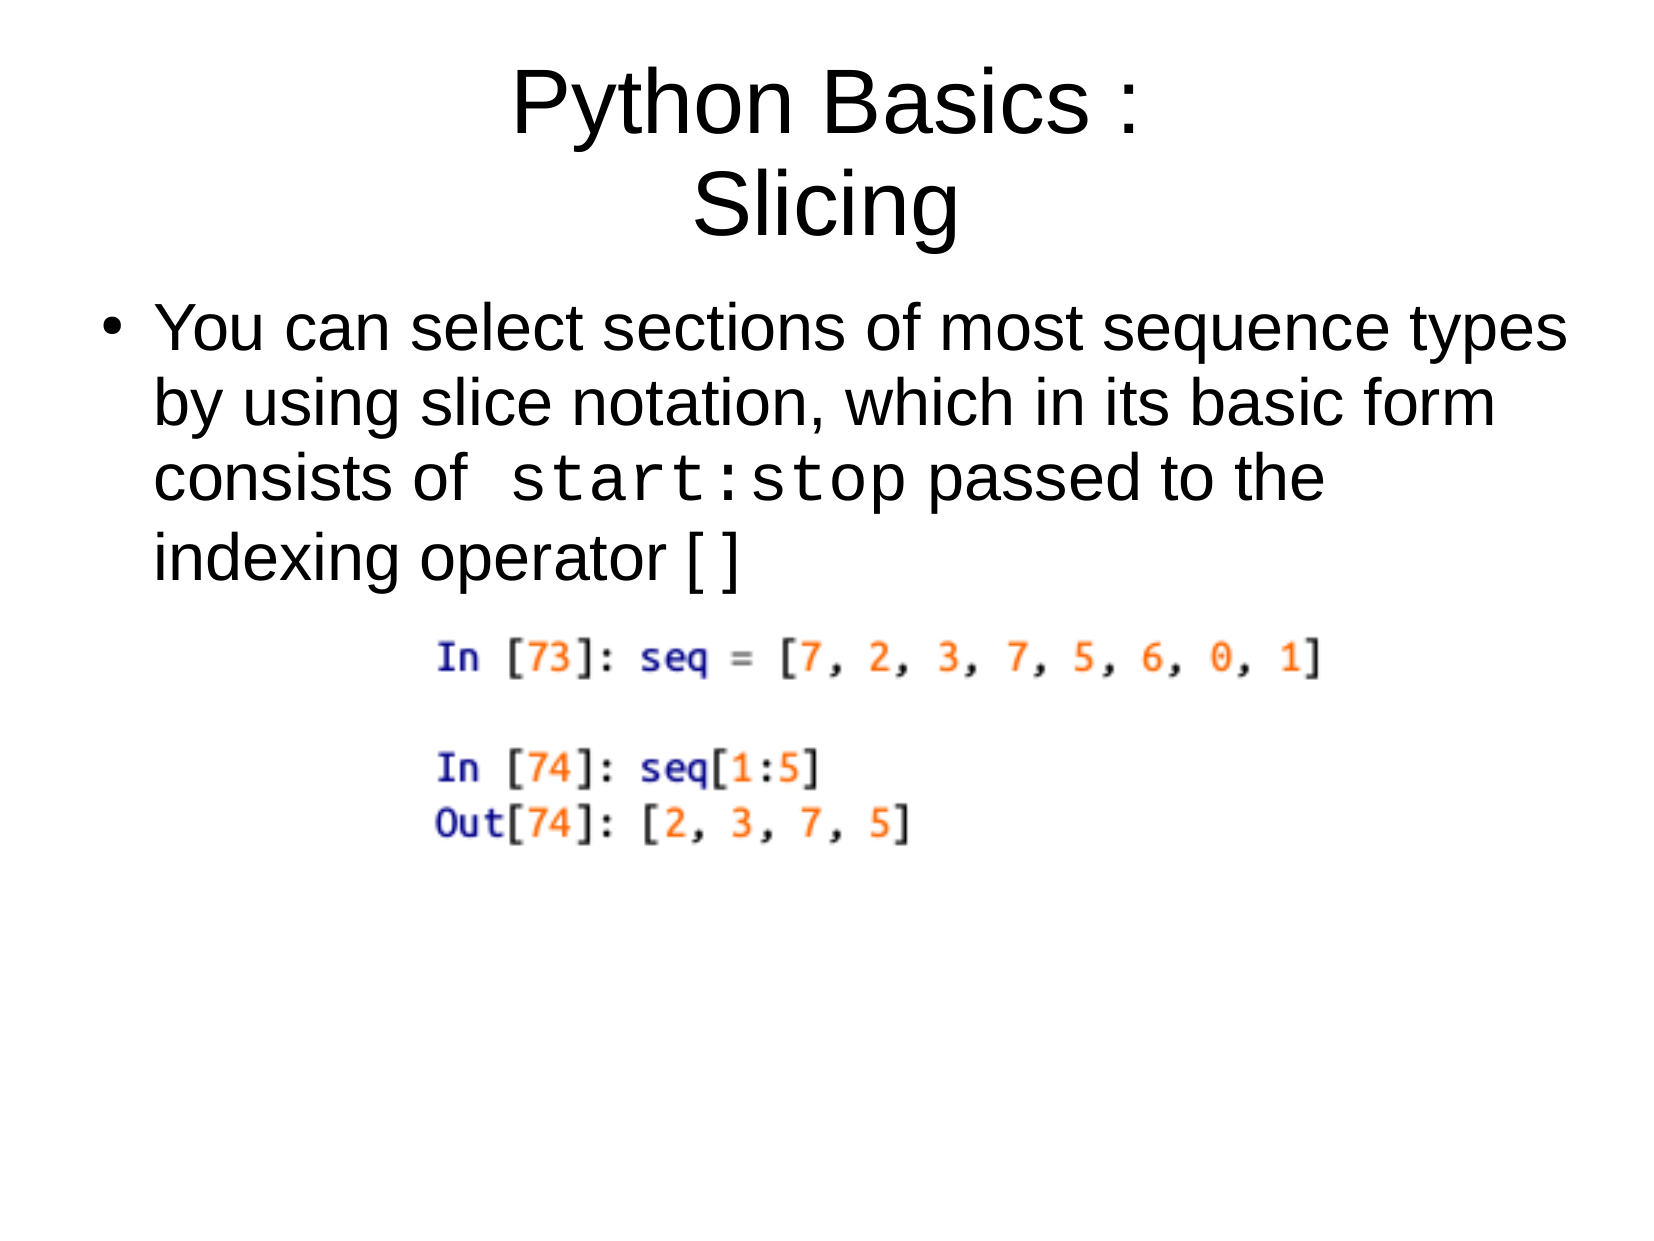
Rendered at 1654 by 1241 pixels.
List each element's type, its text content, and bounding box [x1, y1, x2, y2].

picture [428, 633, 1324, 857]
title Python Basics : Slicing [82, 49, 1571, 257]
list You can select sections of most sequence types by using slice notation, which in its basic form consists of start:stop passed to the indexing operator [ ] [82, 290, 1571, 1010]
